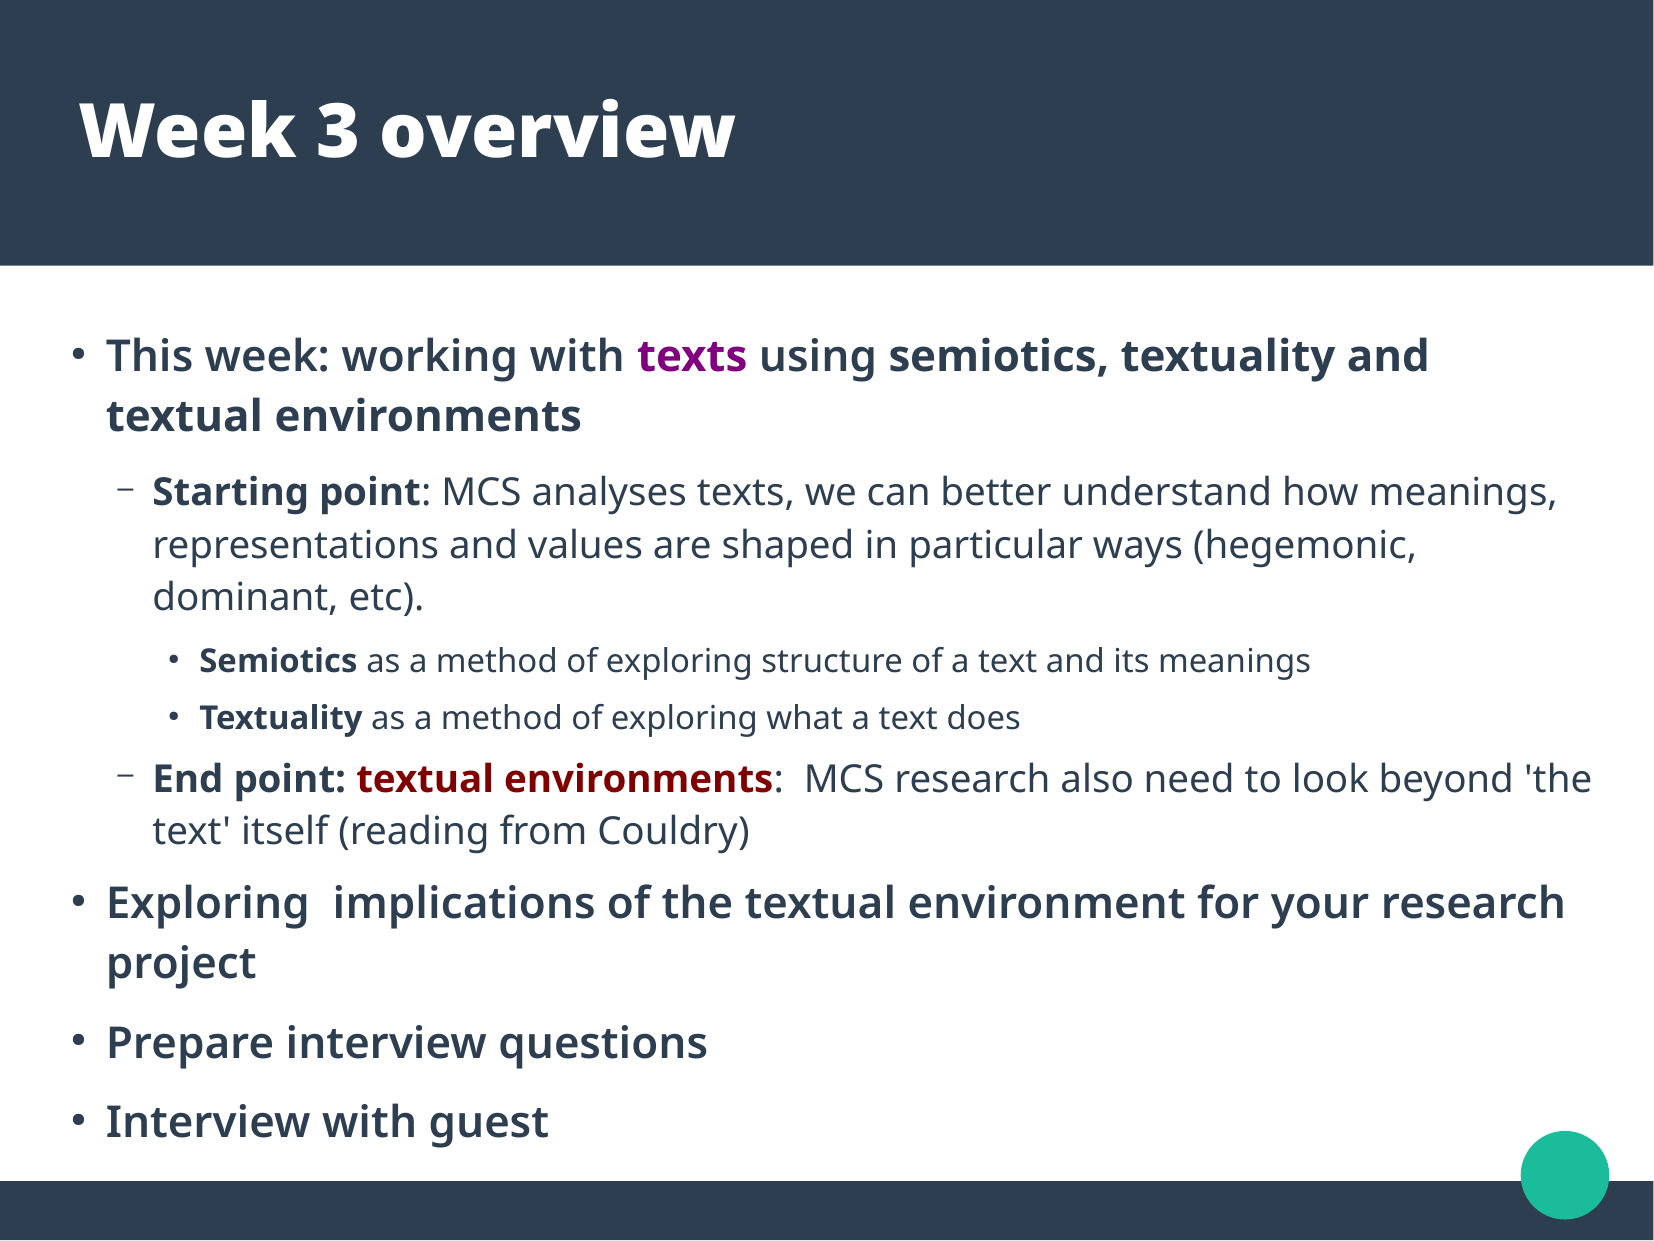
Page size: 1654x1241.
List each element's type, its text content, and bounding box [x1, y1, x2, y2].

list This week: working with texts using semiotics, textuality and textual environments Starting point: MCS analyses texts, we can better understand how meanings, representations and values are shaped in particular ways (hegemonic, dominant, etc). Semiotics as a method of exploring structure of a text and its meanings Textuality as a method of exploring what a text does End point: textual environments: MCS research also need to look beyond 'the text' itself (reading from Couldry) Exploring implications of the textual environment for your research project Prepare interview questions Interview with guest [59, 324, 1595, 1152]
title Week 3 overview [59, 49, 1595, 207]
